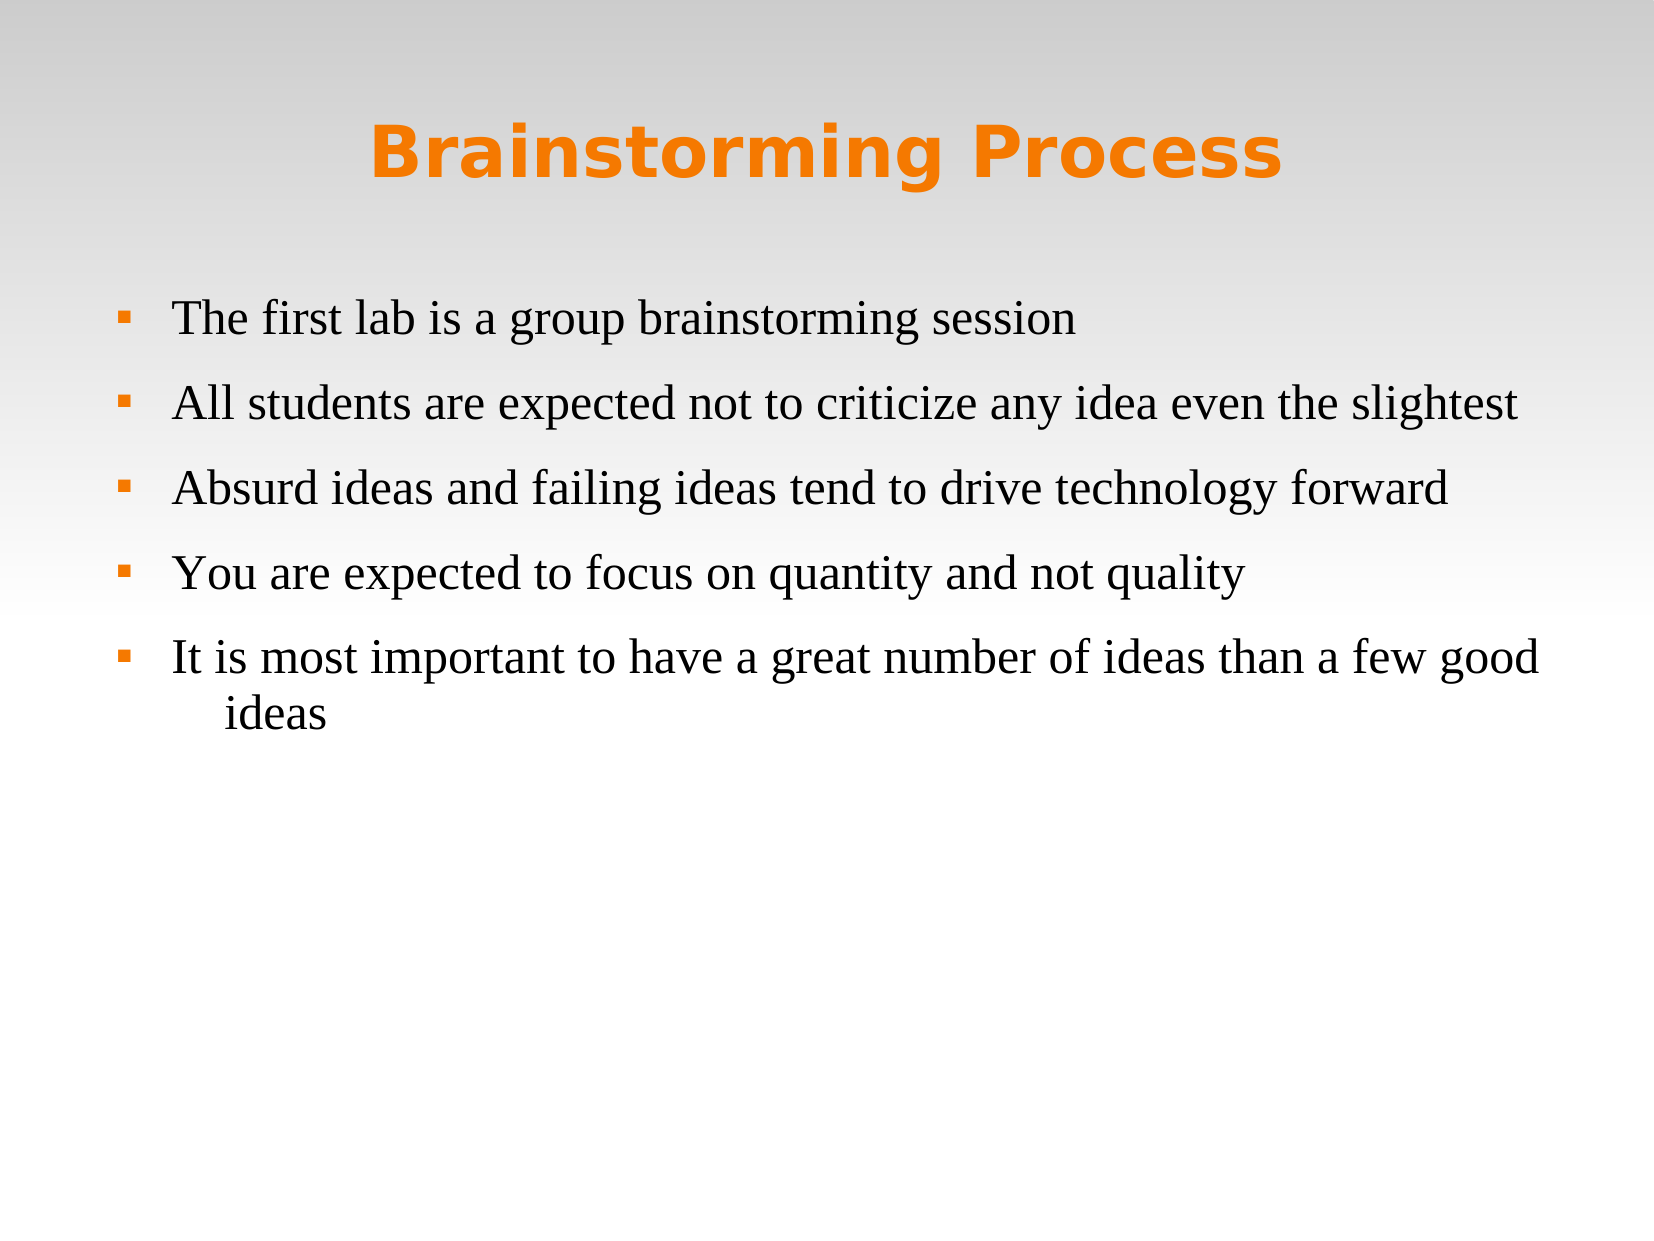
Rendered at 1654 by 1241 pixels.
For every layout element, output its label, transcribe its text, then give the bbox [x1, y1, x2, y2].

list The first lab is a group brainstorming session All students are expected not to criticize any idea even the slightest Absurd ideas and failing ideas tend to drive technology forward You are expected to focus on quantity and not quality It is most important to have a great number of ideas than a few good ideas [82, 290, 1571, 1109]
title Brainstorming Process [82, 49, 1571, 257]
